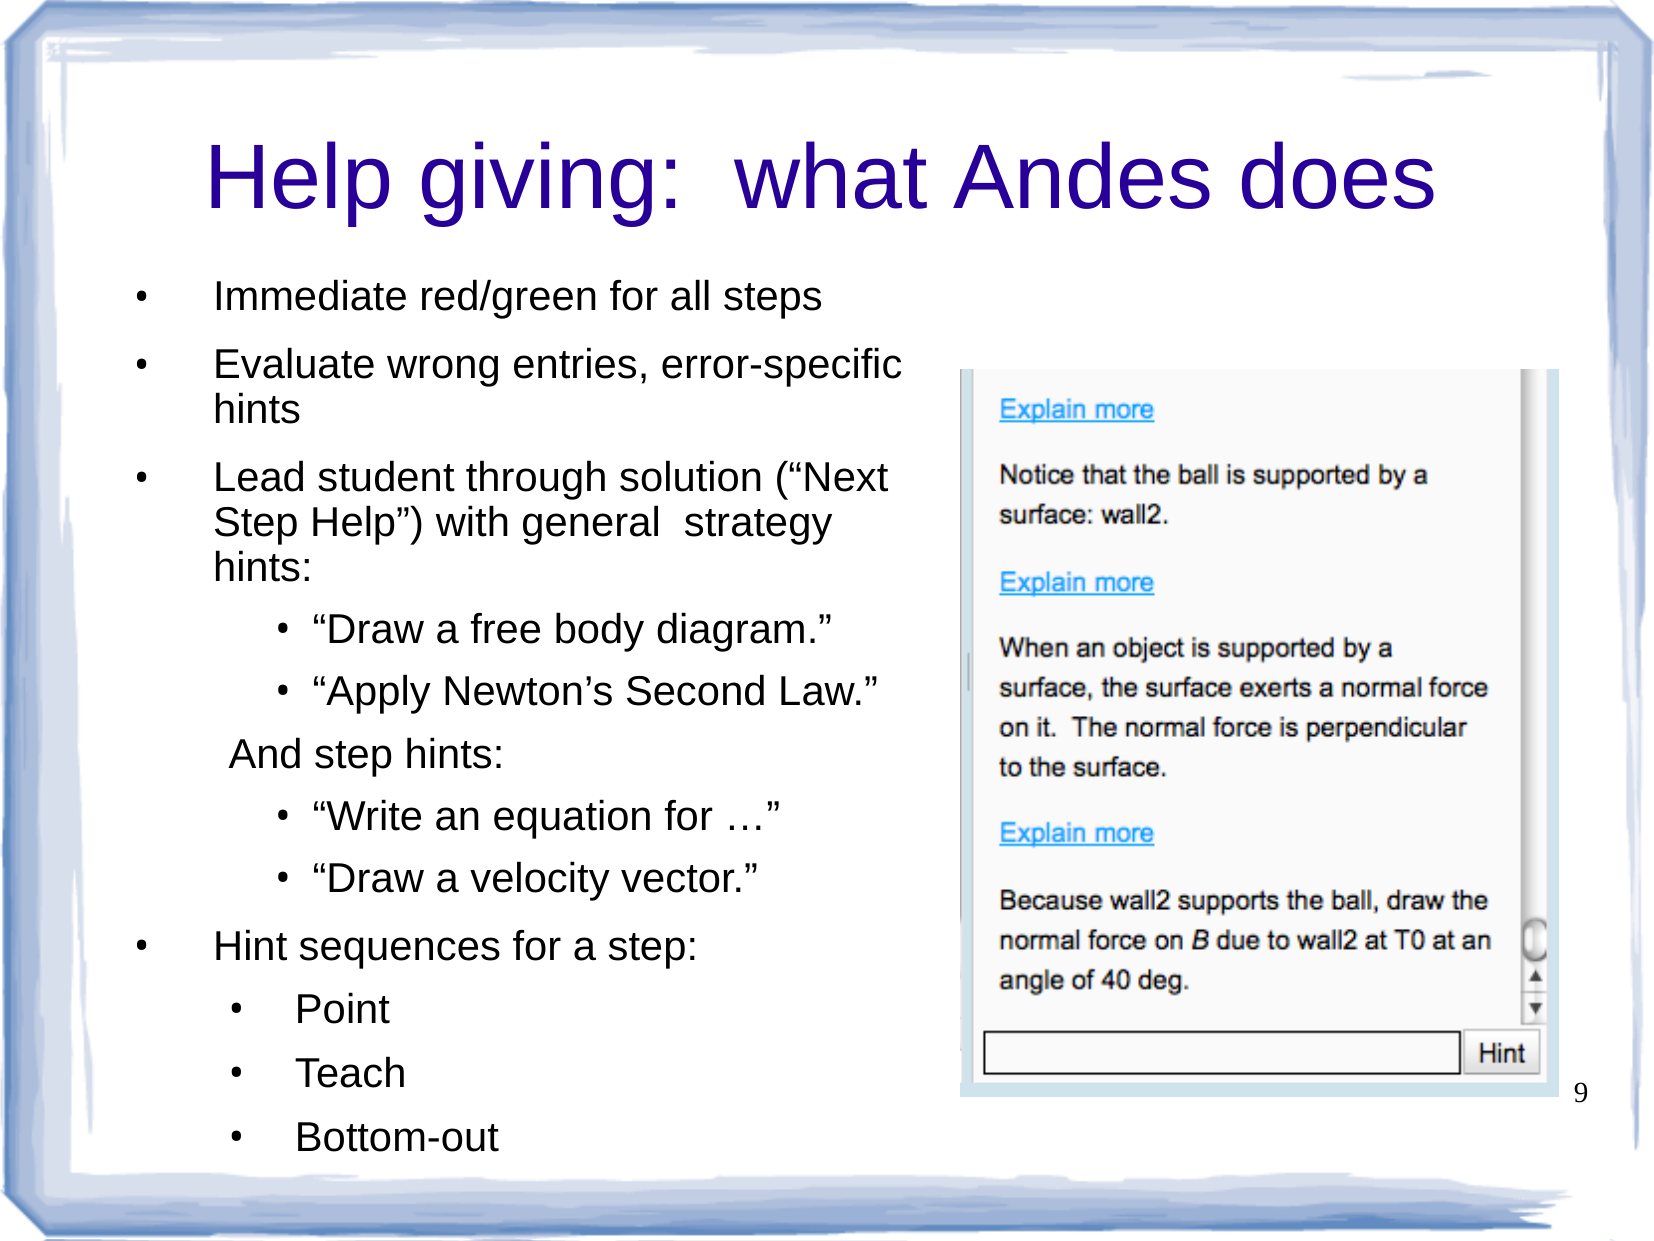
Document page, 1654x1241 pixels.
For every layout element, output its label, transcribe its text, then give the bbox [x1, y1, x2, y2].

text_box Immediate red/green for all steps Evaluate wrong entries, error-specific hints Lead student through solution (“Next Step Help”) with general strategy hints: “Draw a free body diagram.” “Apply Newton’s Second Law.” And step hints: “Write an equation for …” “Draw a velocity vector.” Hint sequences for a step: Point Teach Bottom-out [112, 262, 975, 1174]
picture [0, 0, 1654, 1241]
title Help giving: what Andes does [124, 82, 1530, 263]
